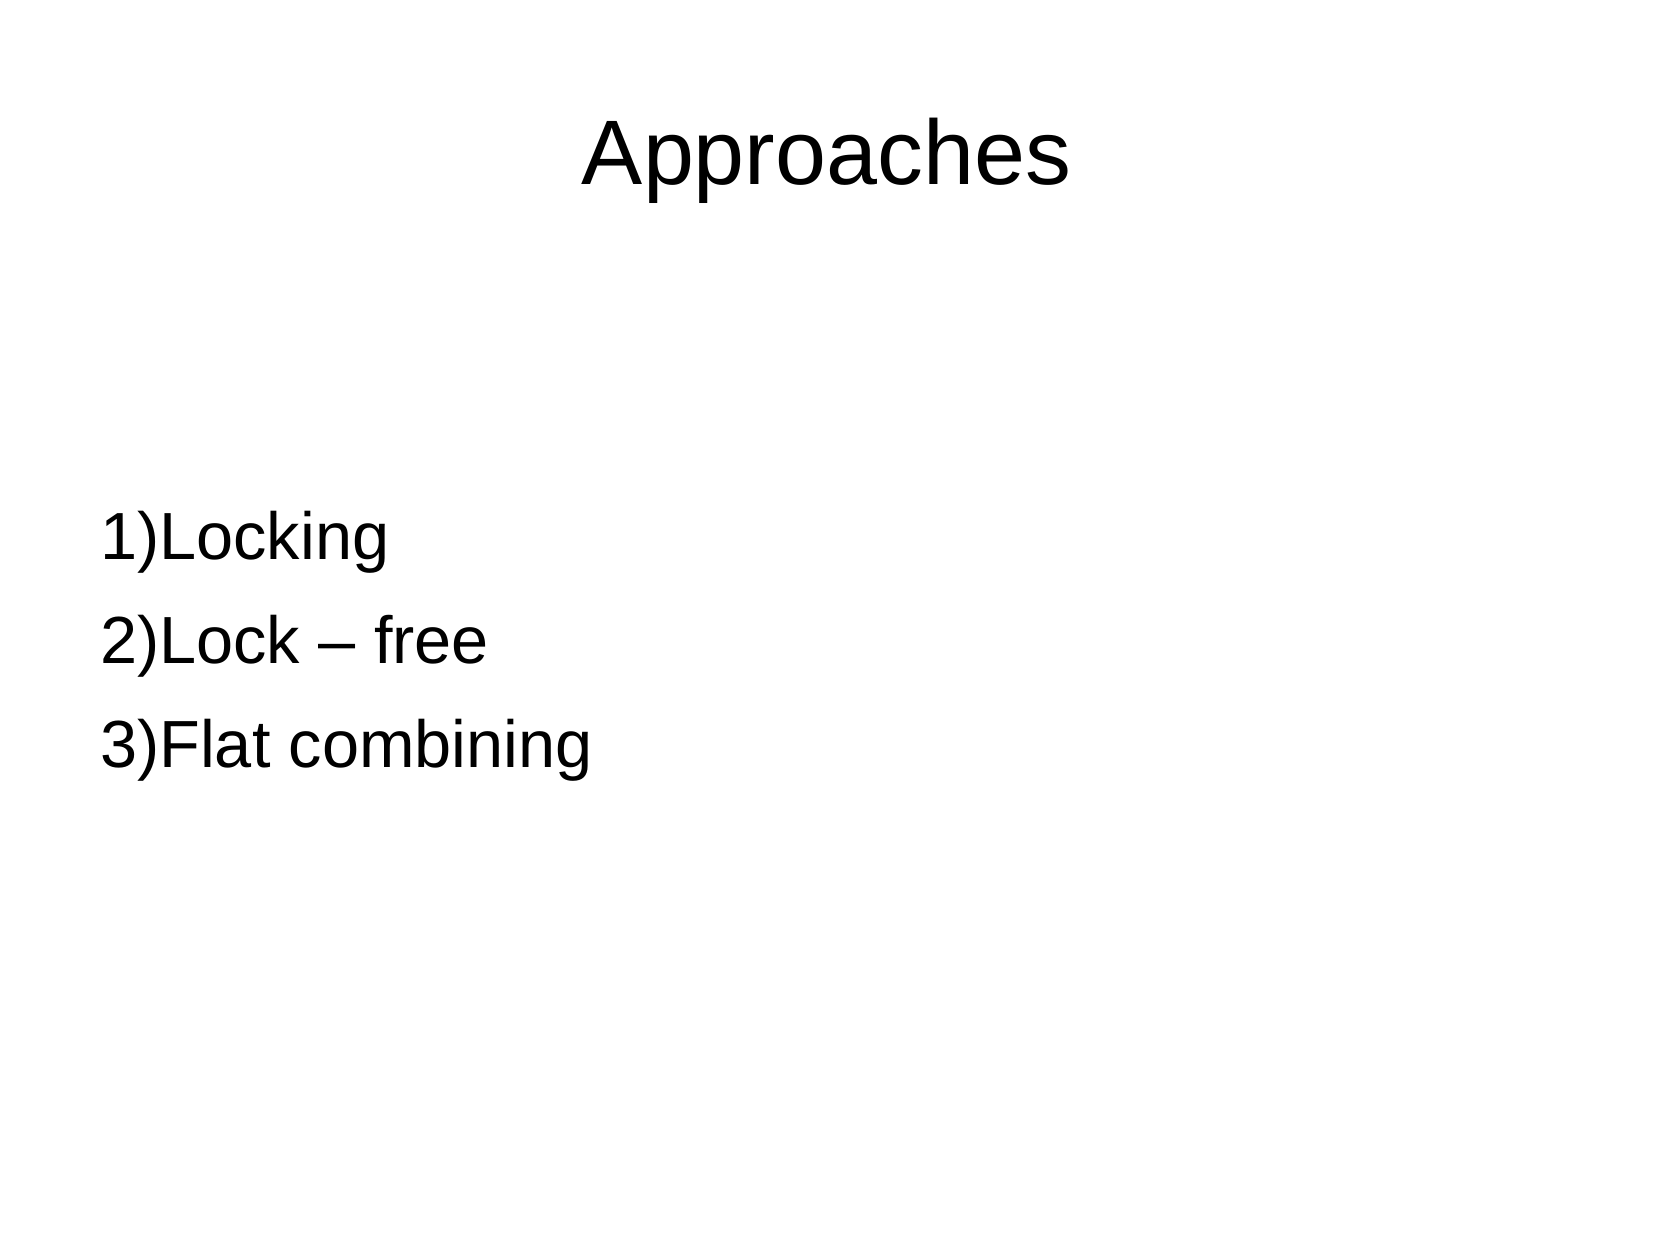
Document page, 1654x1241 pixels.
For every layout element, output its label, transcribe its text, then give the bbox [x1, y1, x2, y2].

title Approaches [82, 49, 1571, 257]
list Locking Lock – free Flat combining [82, 290, 1571, 1010]
